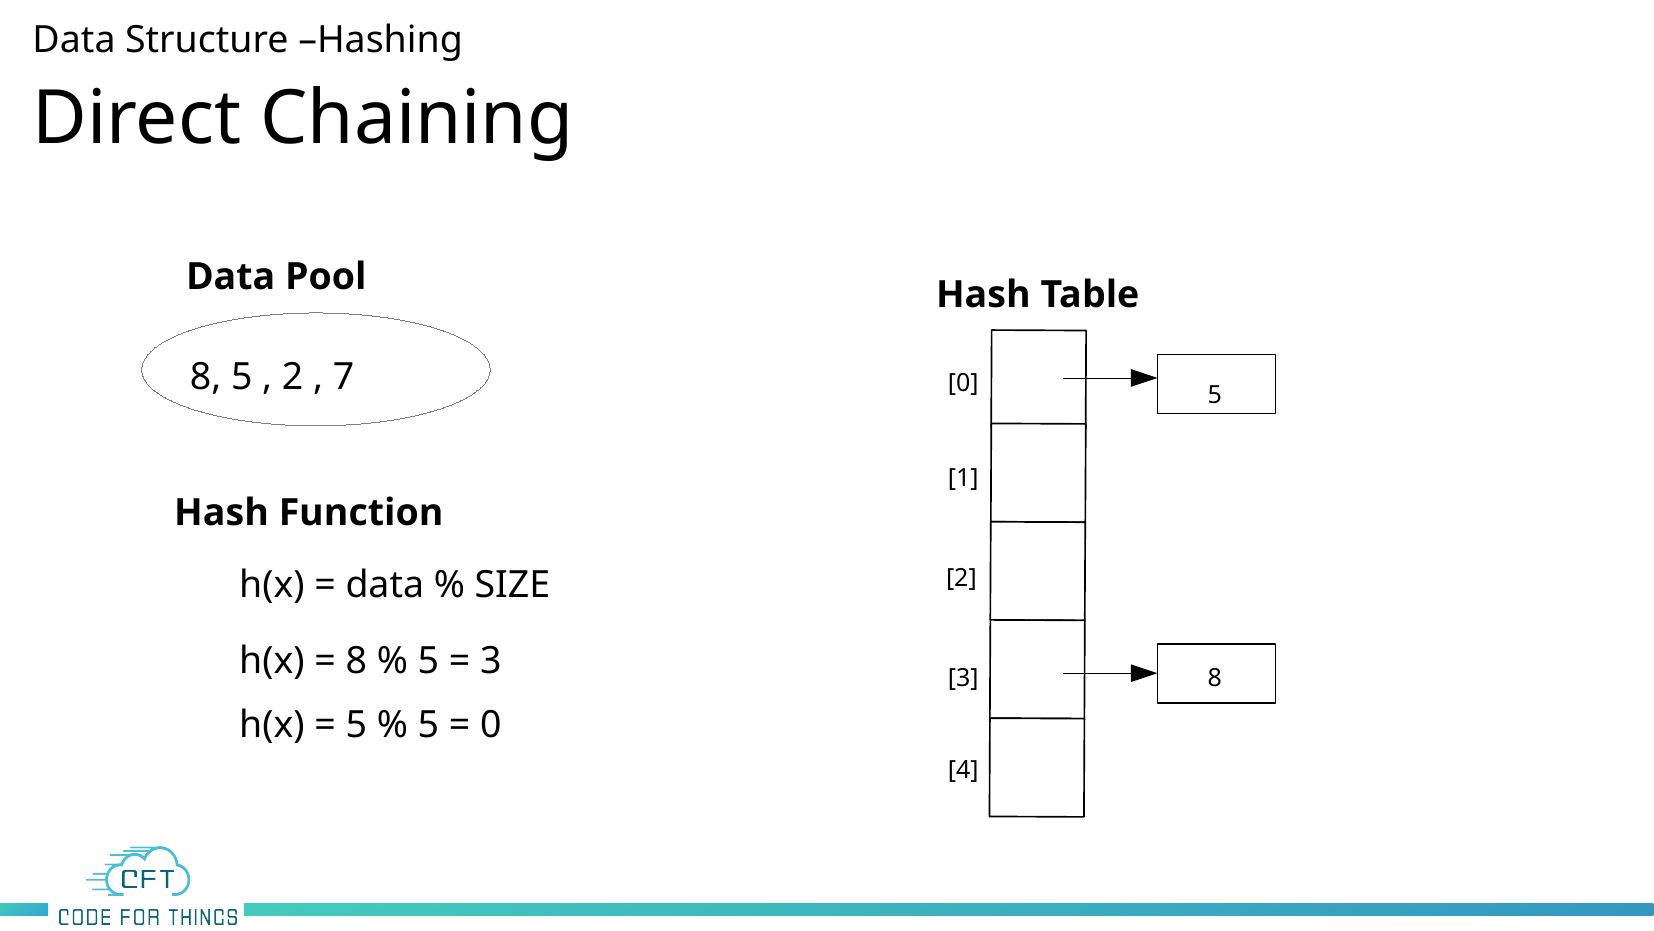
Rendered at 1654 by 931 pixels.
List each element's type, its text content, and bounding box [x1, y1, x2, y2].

text_box [1157, 354, 1276, 414]
text_box [4] [933, 744, 999, 789]
text_box 8 [1192, 652, 1241, 697]
text_box 5 [1192, 369, 1241, 414]
text_box [1157, 643, 1276, 703]
text_box [163, 312, 469, 342]
text_box [1] [933, 451, 1010, 497]
text_box Hash Table [885, 259, 1205, 319]
text_box [989, 330, 1087, 817]
text_box 8, 5 , 2 , 7 [129, 342, 532, 402]
text_box h(x) = data % SIZE [188, 549, 626, 615]
text_box [2] [931, 552, 1003, 597]
text_box h(x) = 5 % 5 = 0 [188, 690, 626, 755]
text_box [0] [933, 357, 1009, 402]
picture [59, 846, 237, 925]
text_box Data Pool [135, 242, 420, 308]
text_box h(x) = 8 % 5 = 3 [188, 625, 626, 690]
title Data Structure –Hashing Direct Chaining [32, 12, 1184, 166]
text_box Hash Function [124, 478, 520, 537]
text_box [173, 402, 459, 426]
text_box [3] [933, 652, 1004, 697]
